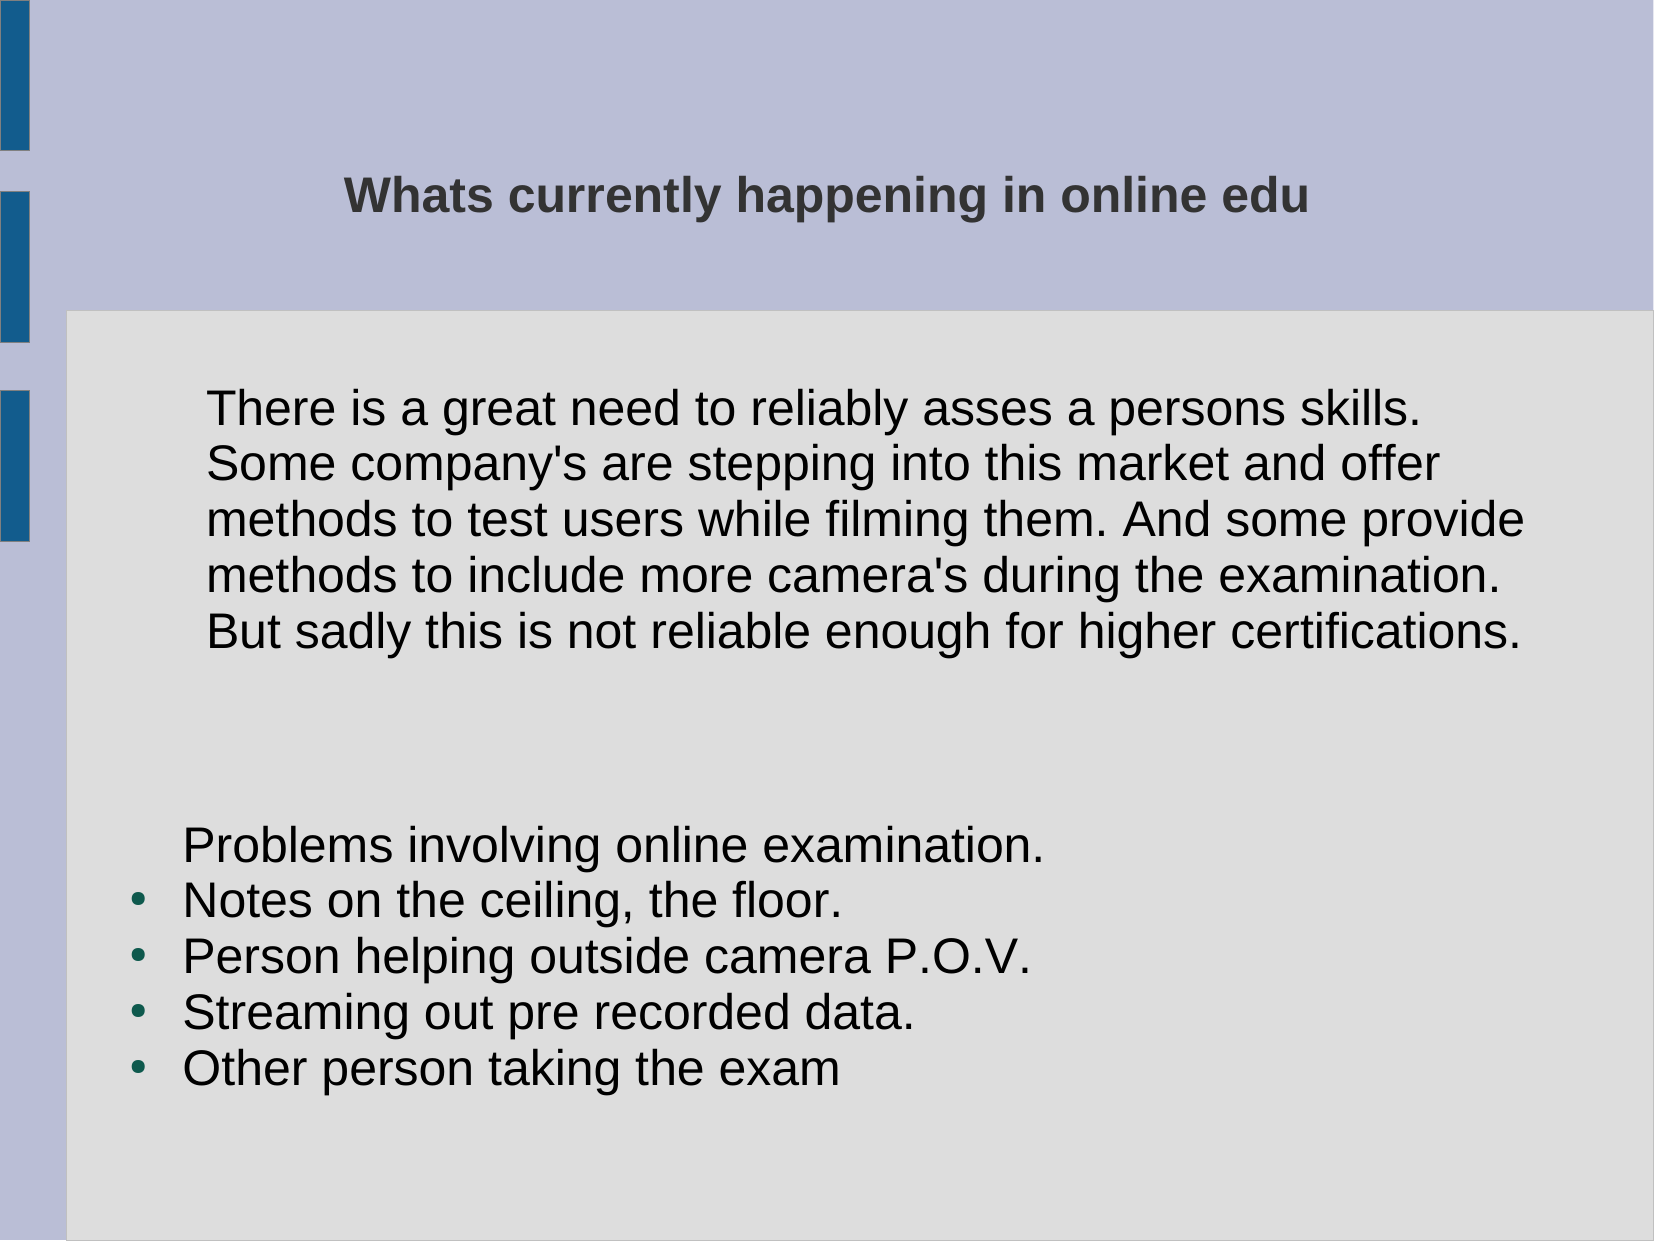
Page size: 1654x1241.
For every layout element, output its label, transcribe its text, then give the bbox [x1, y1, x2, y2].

title Whats currently happening in online edu [121, 91, 1534, 299]
list Problems involving online examination. Notes on the ceiling, the floor. Person helping outside camera P.O.V. Streaming out pre recorded data. Other person taking the exam [111, 816, 1524, 1182]
list There is a great need to reliably asses a persons skills. Some company's are stepping into this market and offer methods to test users while filming them. And some provide methods to include more camera's during the examination. But sadly this is not reliable enough for higher certifications. [135, 379, 1548, 745]
